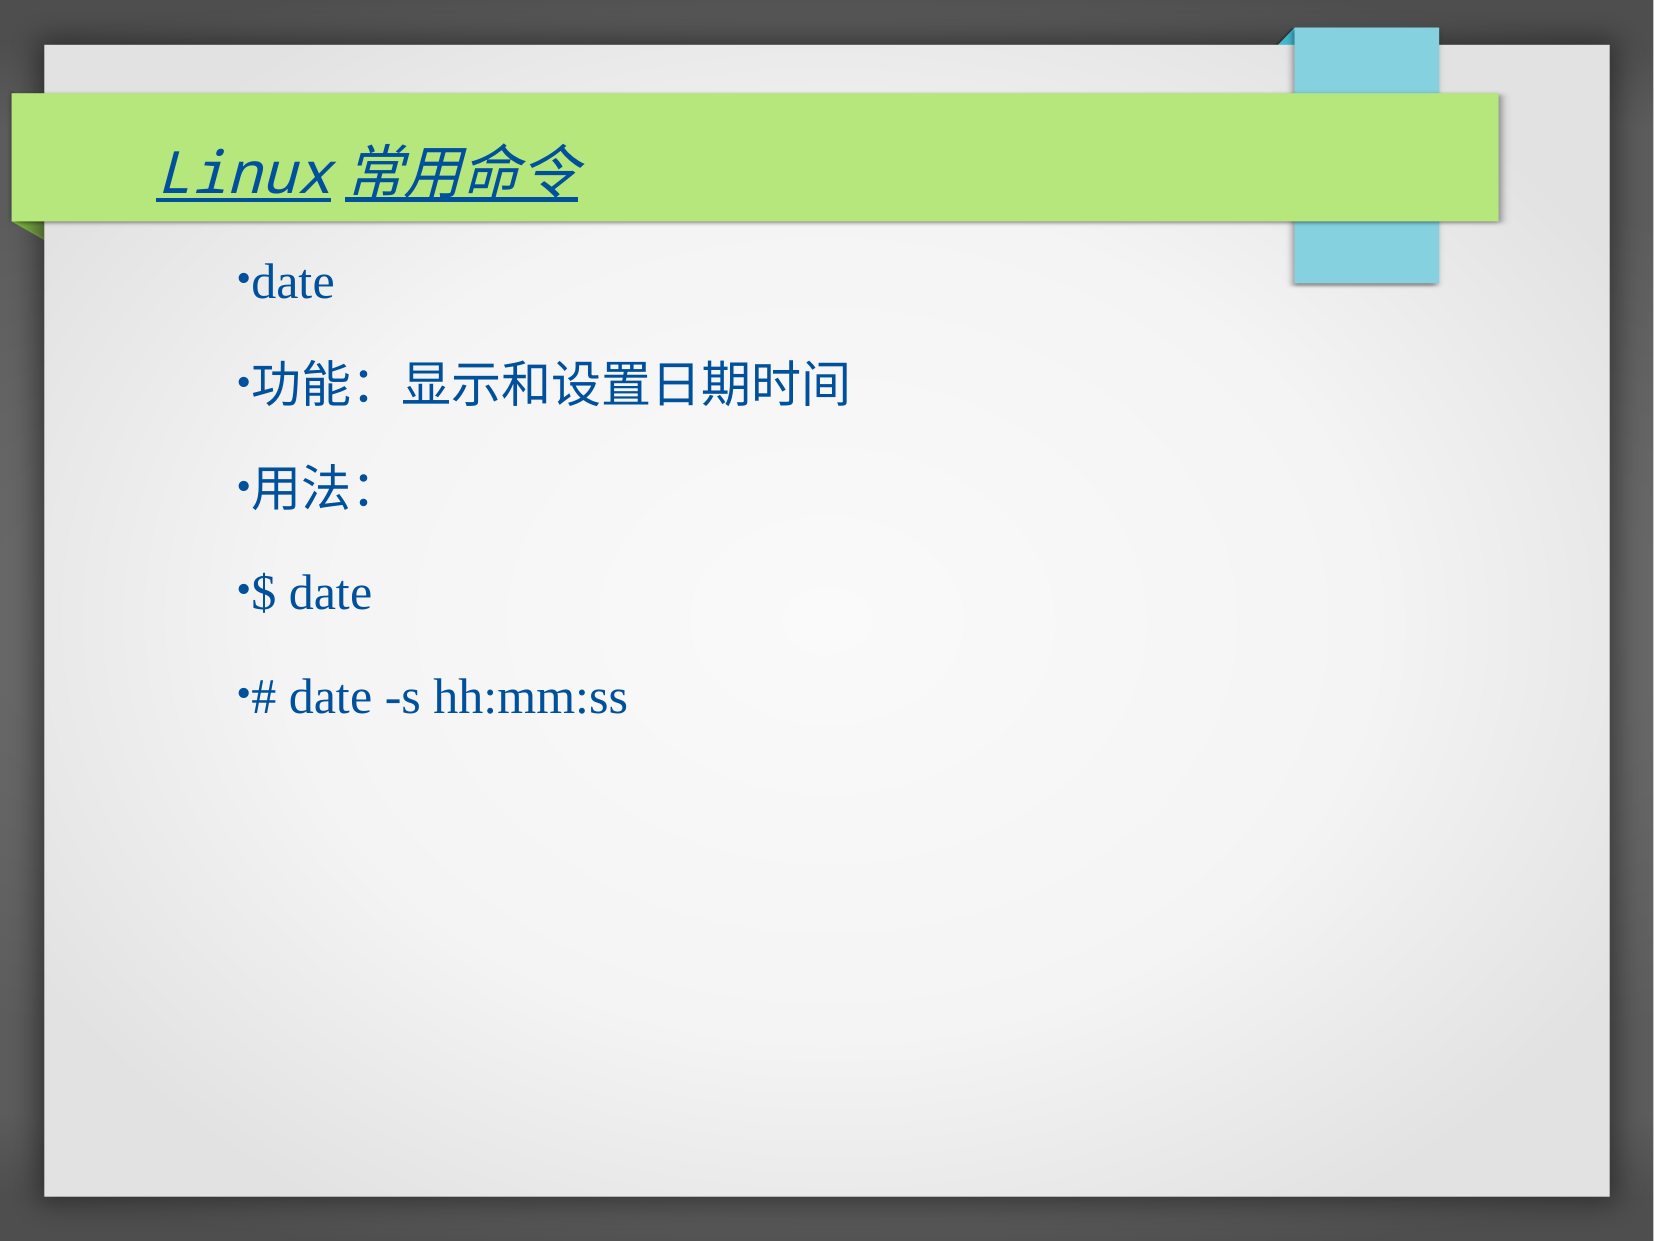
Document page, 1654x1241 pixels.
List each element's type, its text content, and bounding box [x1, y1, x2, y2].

picture [0, 0, 1654, 1241]
text_box Linux常用命令 date 功能：显示和设置日期时间 用法： $ date # date -s hh:mm:ss [71, 127, 1595, 732]
